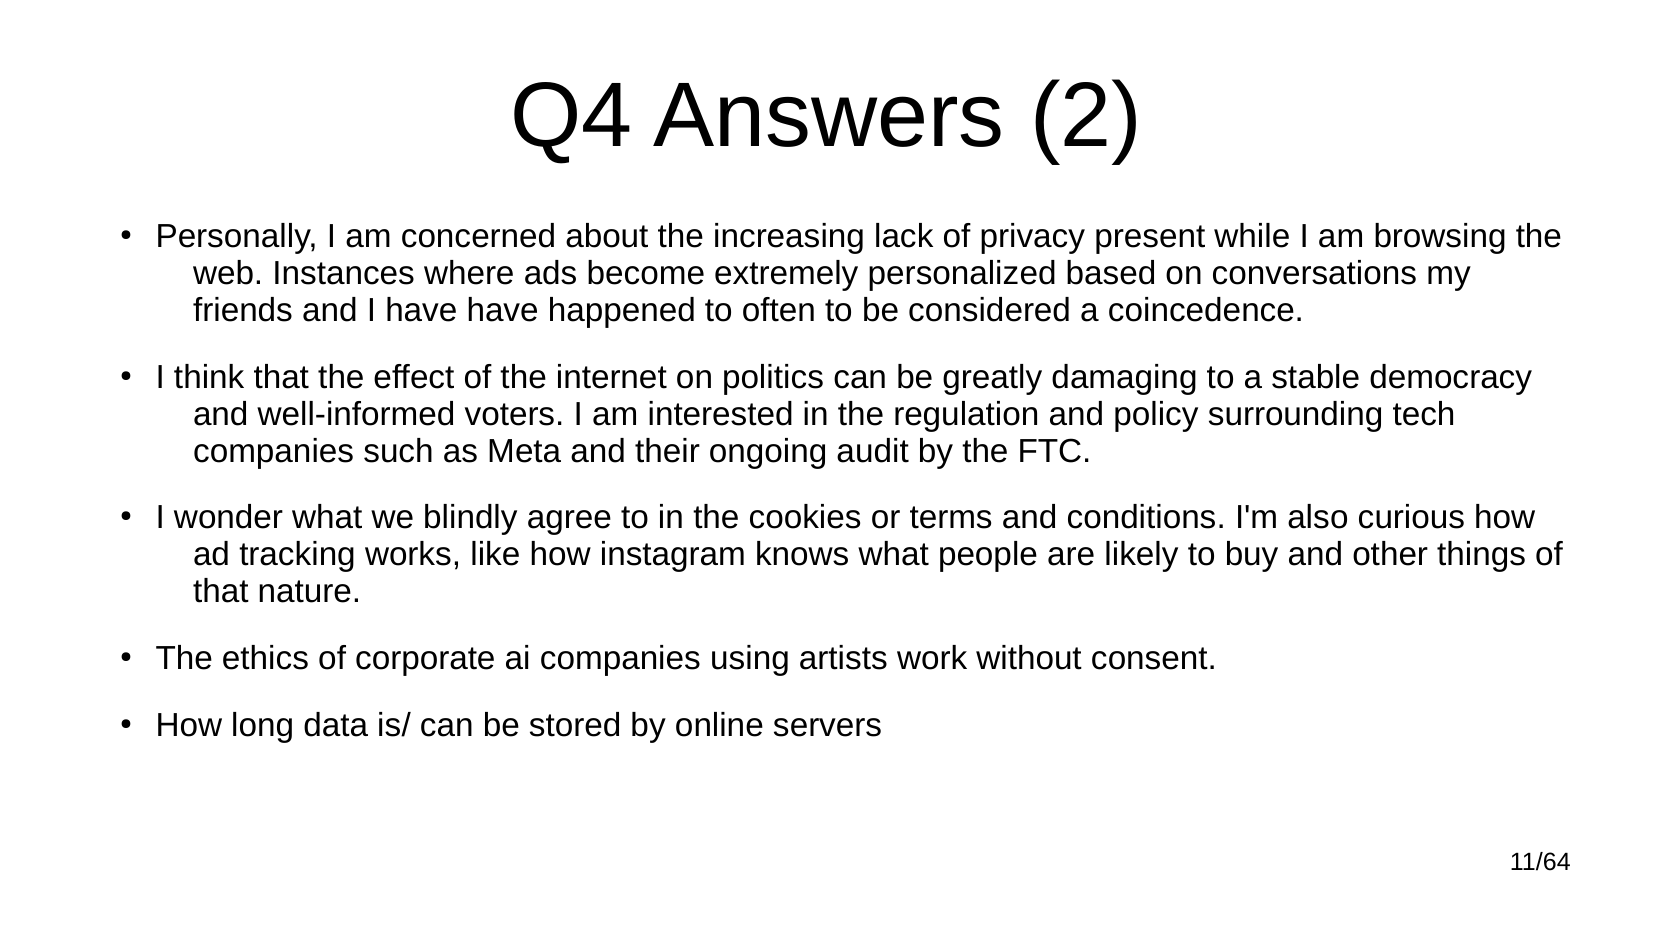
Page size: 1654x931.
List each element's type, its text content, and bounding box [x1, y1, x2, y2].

title Q4 Answers (2) [82, 37, 1571, 193]
list Personally, I am concerned about the increasing lack of privacy present while I am browsing the web. Instances where ads become extremely personalized based on conversations my friends and I have have happened to often to be considered a coincedence. I think that the effect of the internet on politics can be greatly damaging to a stable democracy and well-informed voters. I am interested in the regulation and policy surrounding tech companies such as Meta and their ongoing audit by the FTC. I wonder what we blindly agree to in the cookies or terms and conditions. I'm also curious how ad tracking works, like how instagram knows what people are likely to buy and other things of that nature. The ethics of corporate ai companies using artists work without consent. How long data is/ can be stored by online servers [82, 217, 1571, 758]
